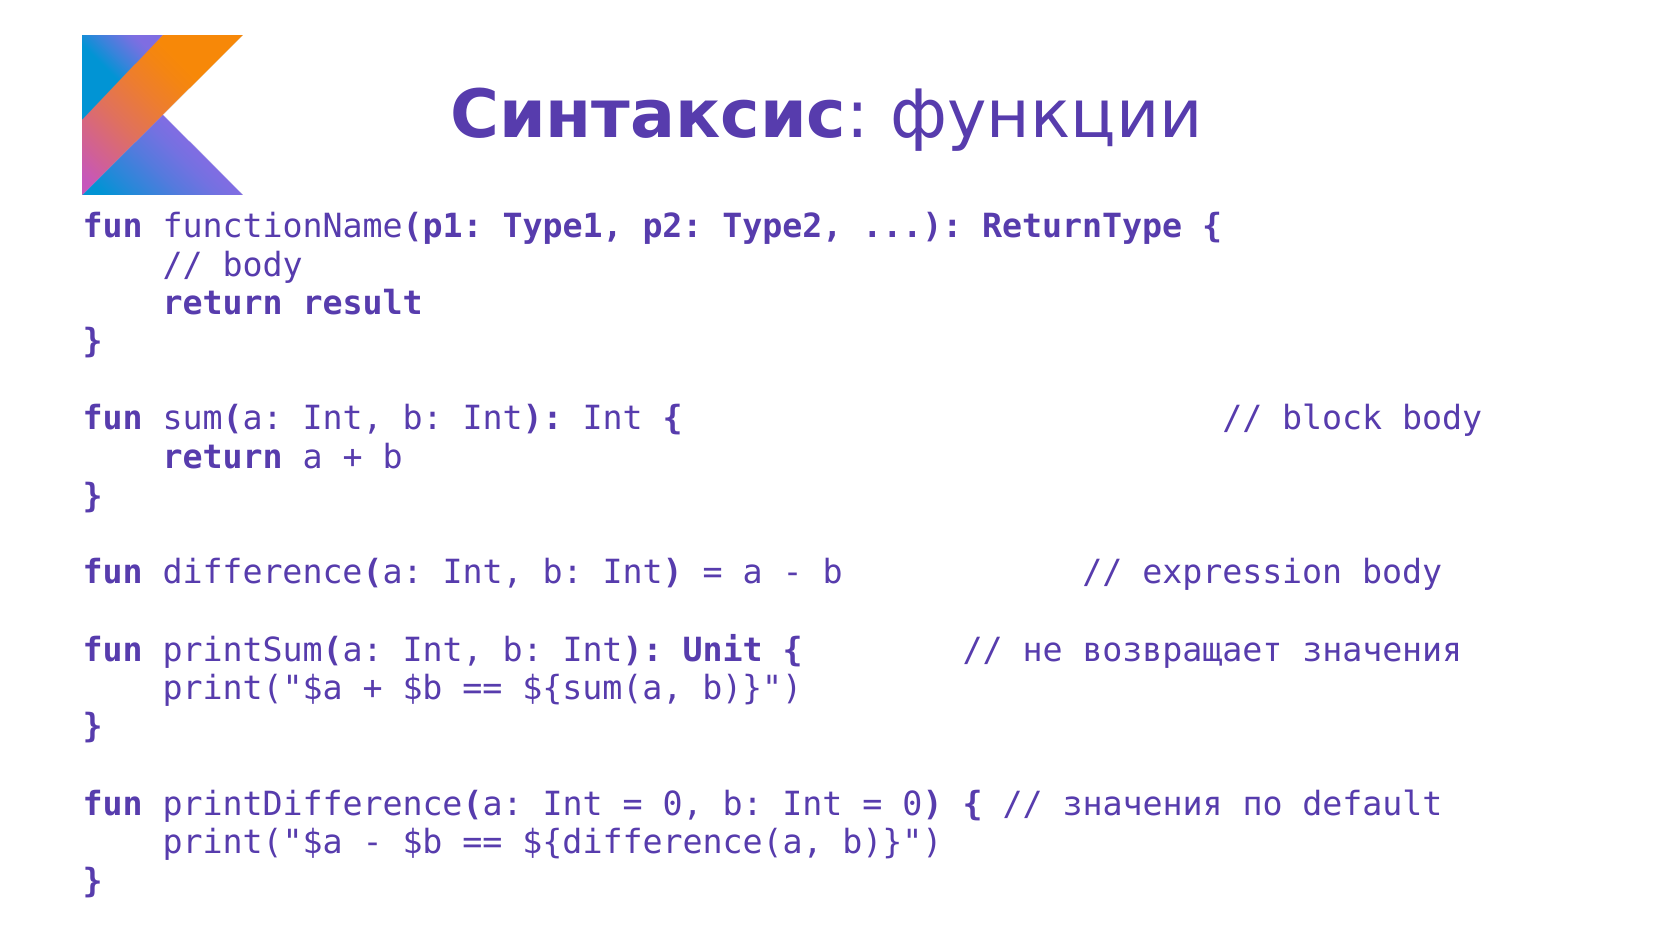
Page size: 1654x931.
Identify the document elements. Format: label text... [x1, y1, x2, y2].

subtitle fun functionName(p1: Type1, p2: Type2, ...): ReturnType { // body return result } fun sum(a: Int, b: Int): Int { // block body return a + b } fun difference(a: Int, b: Int) = a - b // expression body fun printSum(a: Int, b: Int): Unit { // не возвращает значения print("$a + $b == ${sum(a, b)}") } fun printDifference(a: Int = 0, b: Int = 0) { // значения по default print("$a - $b == ${difference(a, b)}") } [82, 206, 1571, 900]
picture [82, 35, 243, 195]
title Синтаксис: функции [243, 37, 1571, 193]
